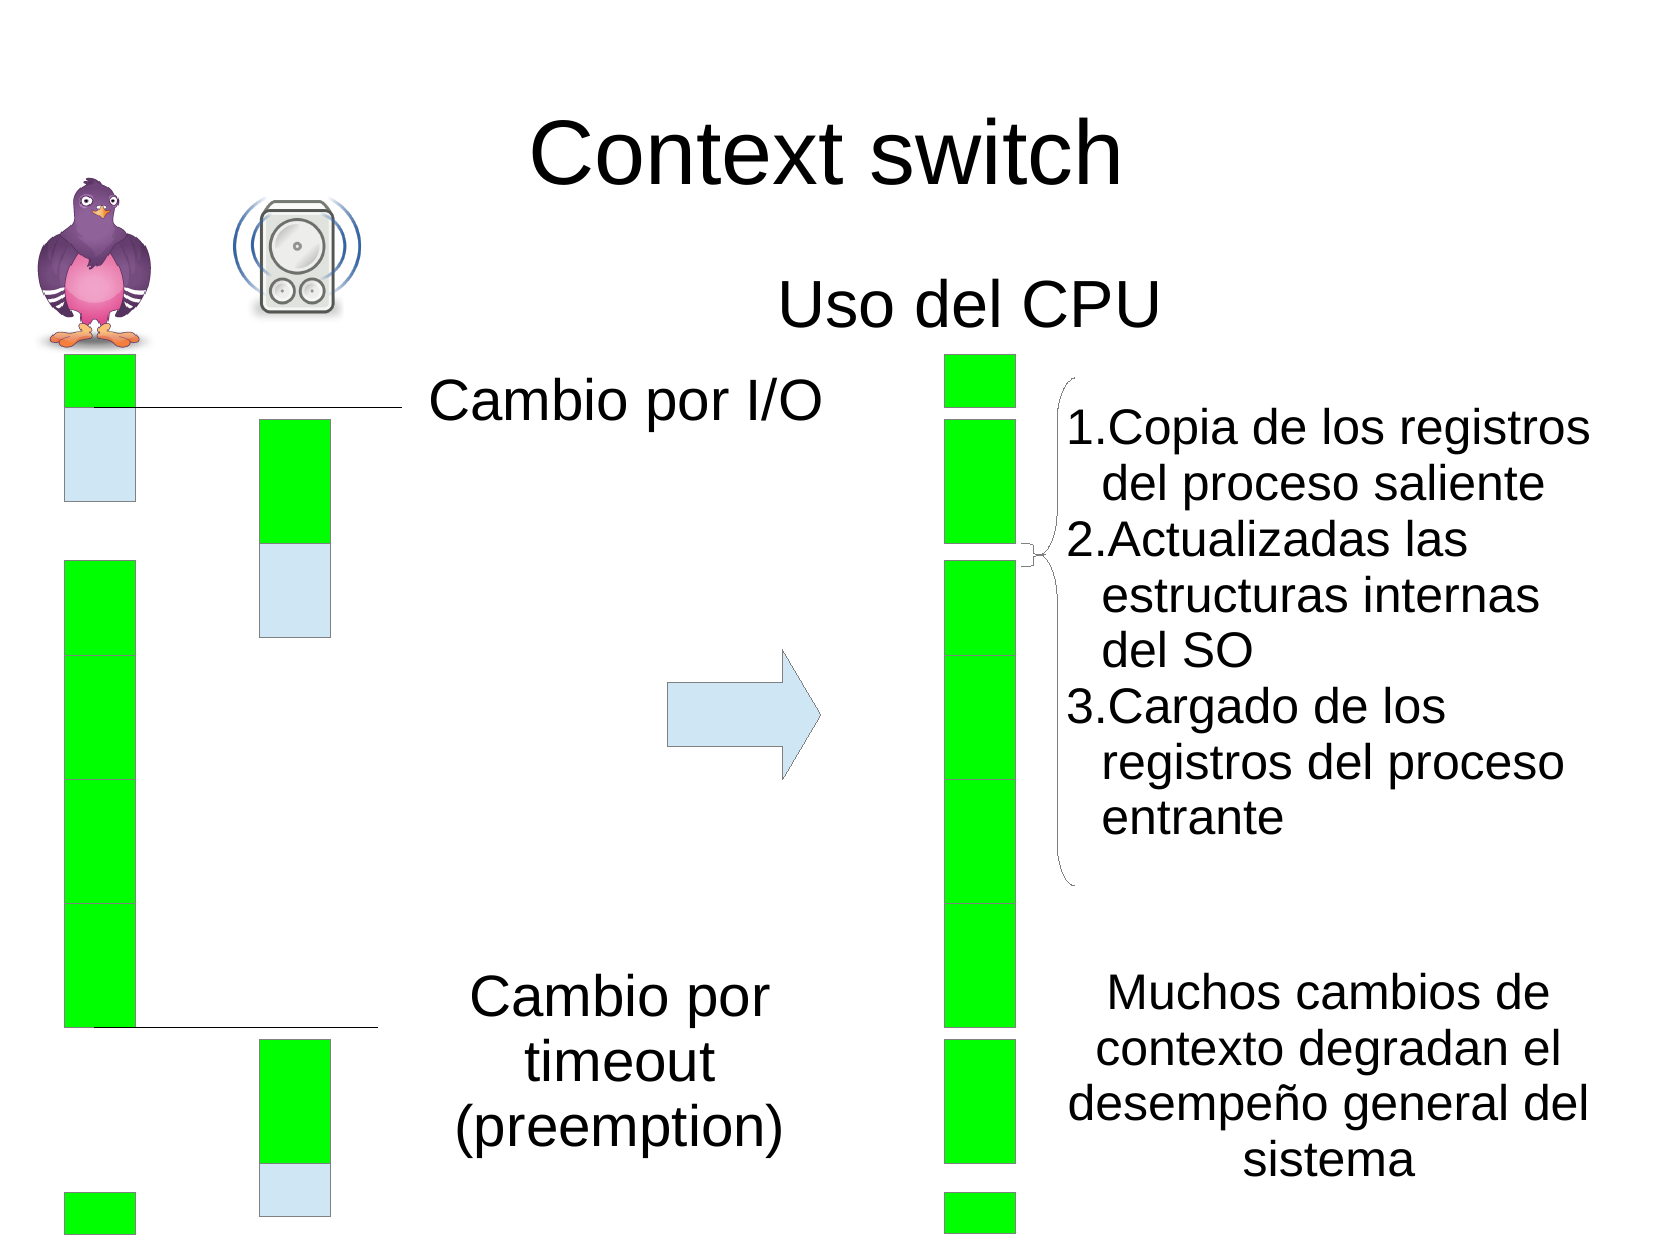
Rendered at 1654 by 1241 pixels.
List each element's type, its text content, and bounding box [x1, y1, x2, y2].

title Context switch [82, 49, 1571, 257]
text_box [64, 560, 136, 1028]
text_box [944, 1039, 1016, 1164]
picture [35, 177, 155, 354]
text_box Uso del CPU [762, 259, 1259, 350]
picture [224, 257, 367, 331]
text_box [667, 649, 821, 780]
text_box Copia de los registros del proceso saliente Actualizadas las estructuras internas del SO Cargado de los registros del proceso entrante [1051, 392, 1630, 853]
text_box [259, 419, 331, 638]
text_box [944, 1192, 1016, 1234]
text_box Muchos cambios de contexto degradan el desempeño general del sistema [1051, 956, 1607, 1195]
text_box Cambio por timeout (preemption) [377, 956, 863, 1167]
text_box Cambio por I/O [413, 360, 1028, 441]
text_box [944, 354, 1016, 408]
text_box [64, 354, 136, 502]
text_box [64, 1192, 136, 1235]
text_box [944, 560, 1016, 1028]
text_box [259, 1039, 331, 1217]
text_box [944, 419, 1016, 544]
